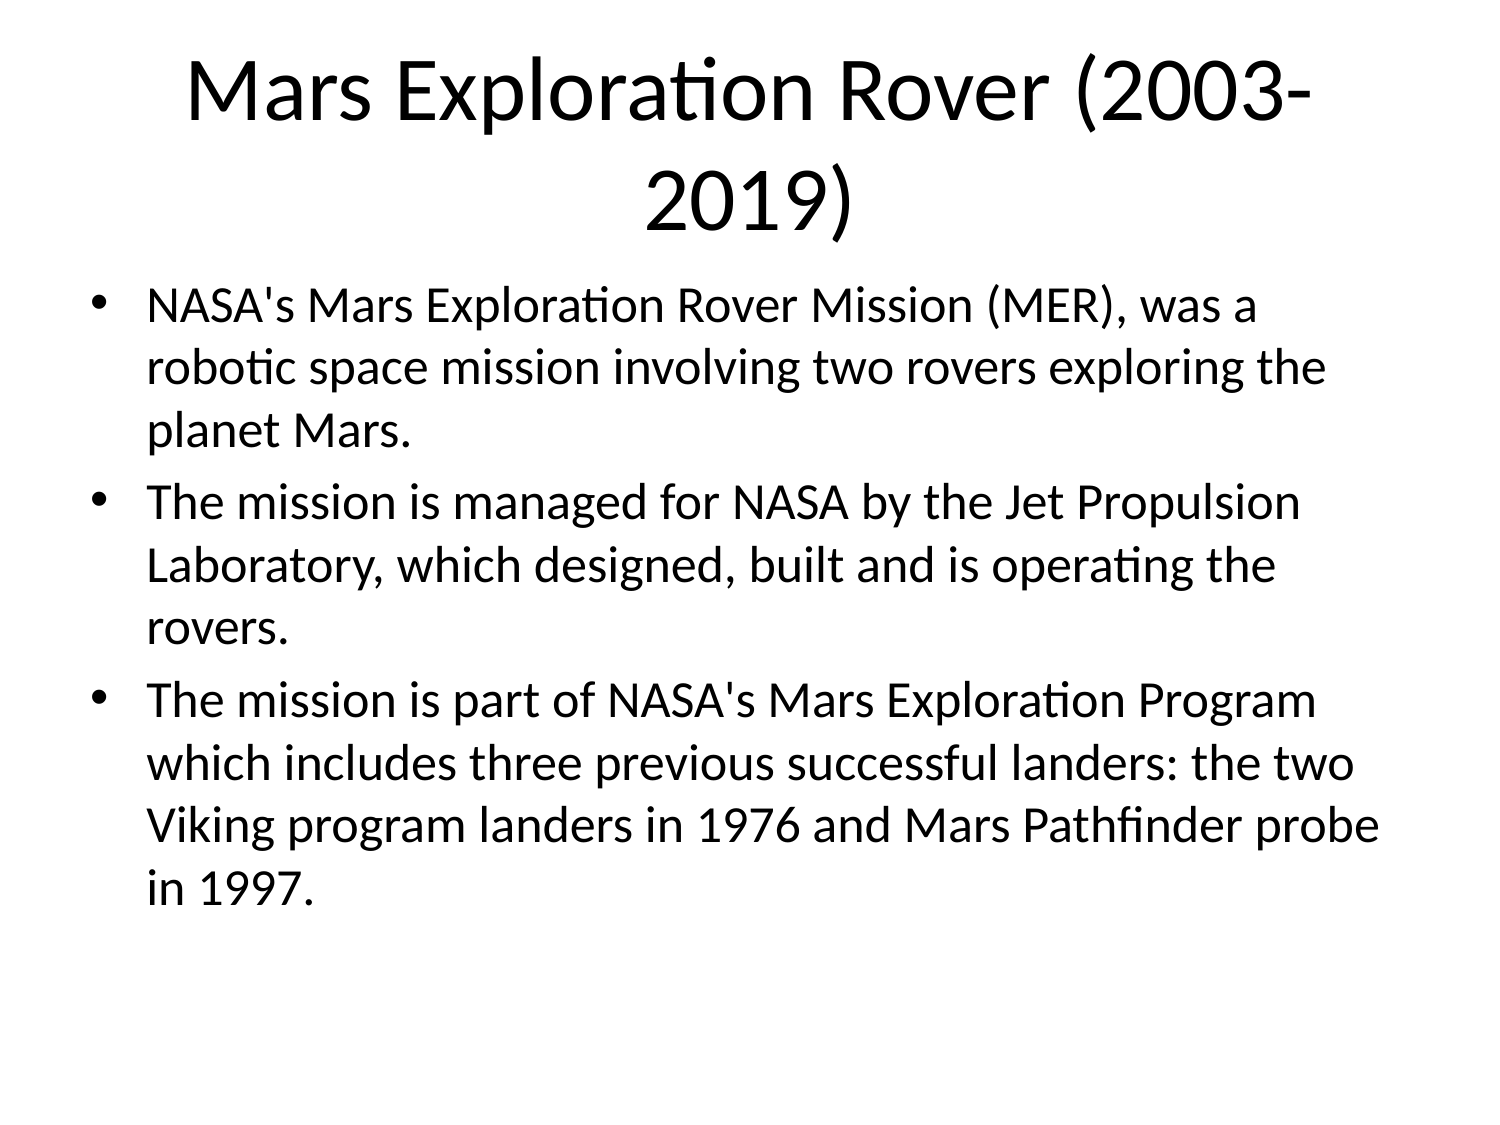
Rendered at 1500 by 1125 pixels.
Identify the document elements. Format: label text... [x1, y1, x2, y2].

list NASA's Mars Exploration Rover Mission (MER), was a robotic space mission involving two rovers exploring the planet Mars. The mission is managed for NASA by the Jet Propulsion Laboratory, which designed, built and is operating the rovers. The mission is part of NASA's Mars Exploration Program which includes three previous successful landers: the two Viking program landers in 1976 and Mars Pathfinder probe in 1997. [75, 262, 1425, 1005]
title Mars Exploration Rover (2003-2019) [75, 45, 1425, 233]
